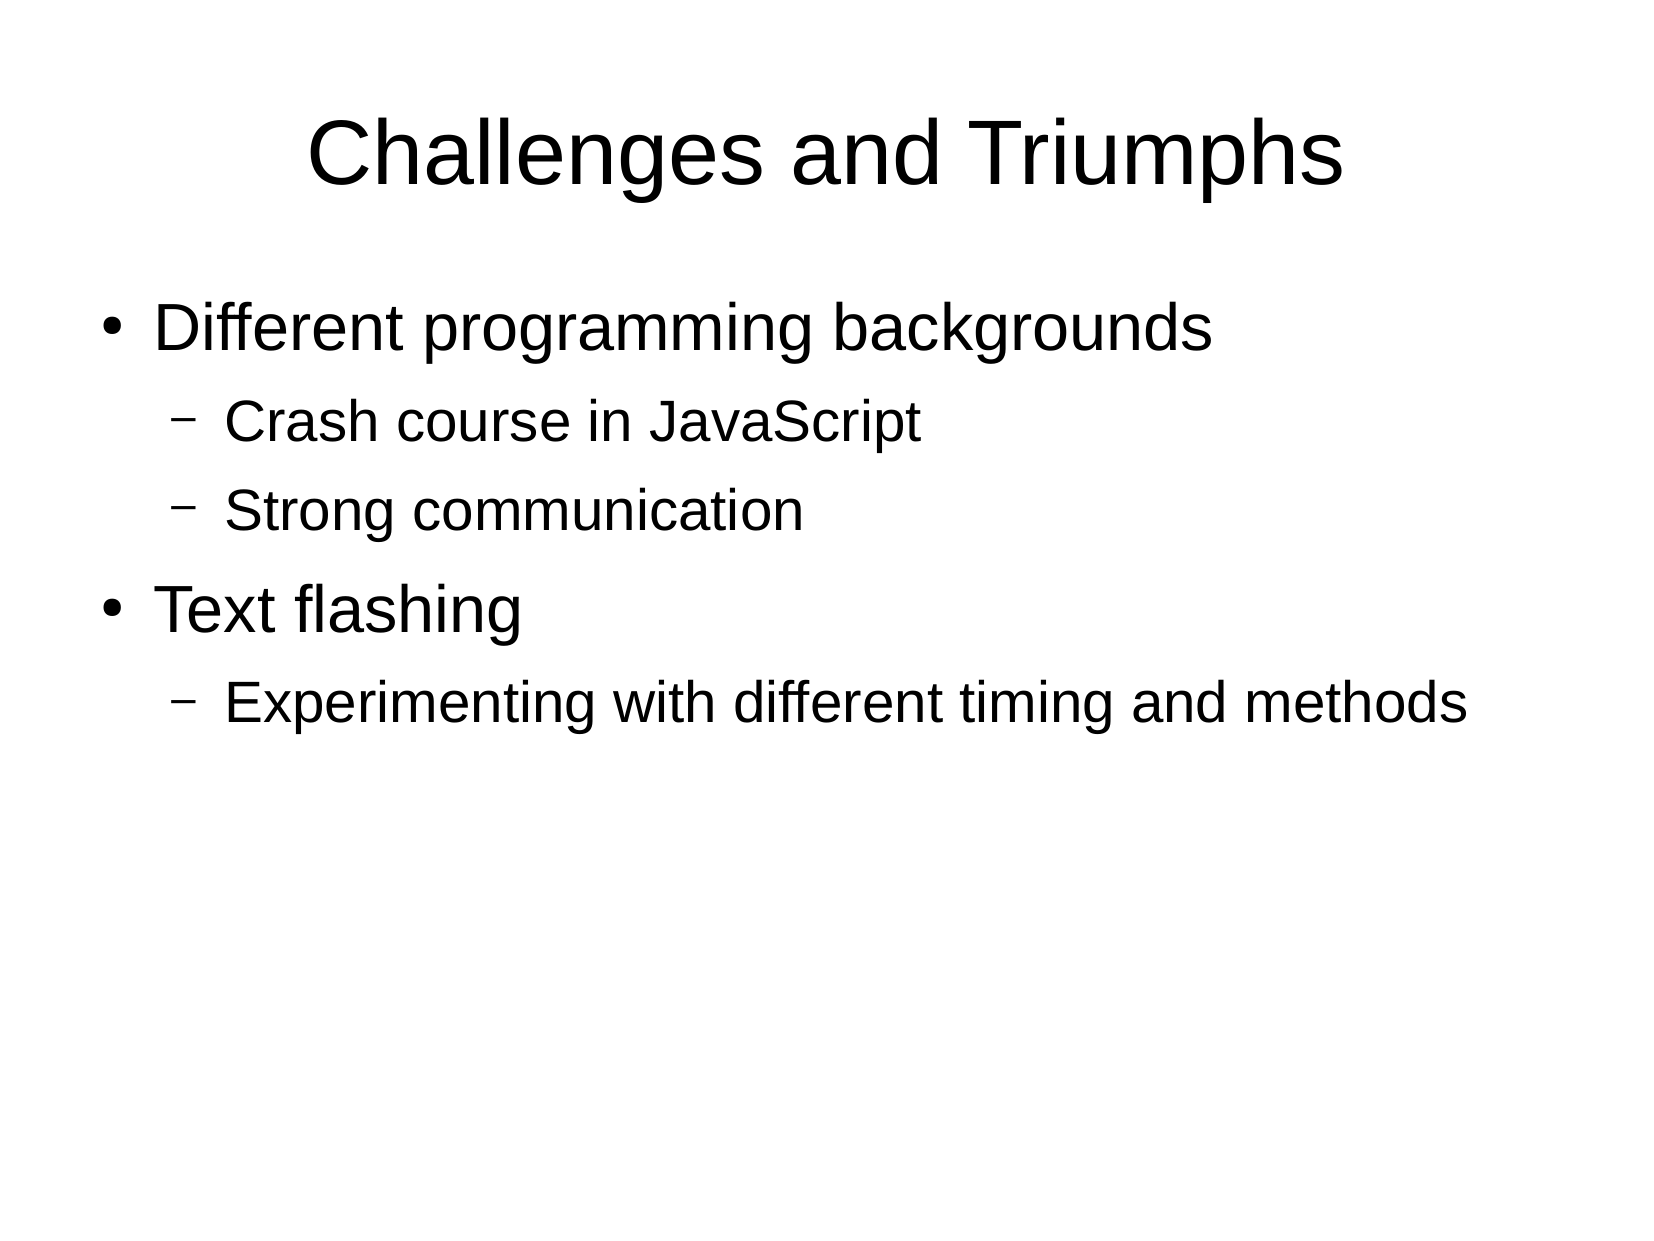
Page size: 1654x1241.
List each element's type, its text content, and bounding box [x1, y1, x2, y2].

title Challenges and Triumphs [82, 49, 1571, 257]
list Different programming backgrounds Crash course in JavaScript Strong communication Text flashing Experimenting with different timing and methods [82, 290, 1571, 1010]
